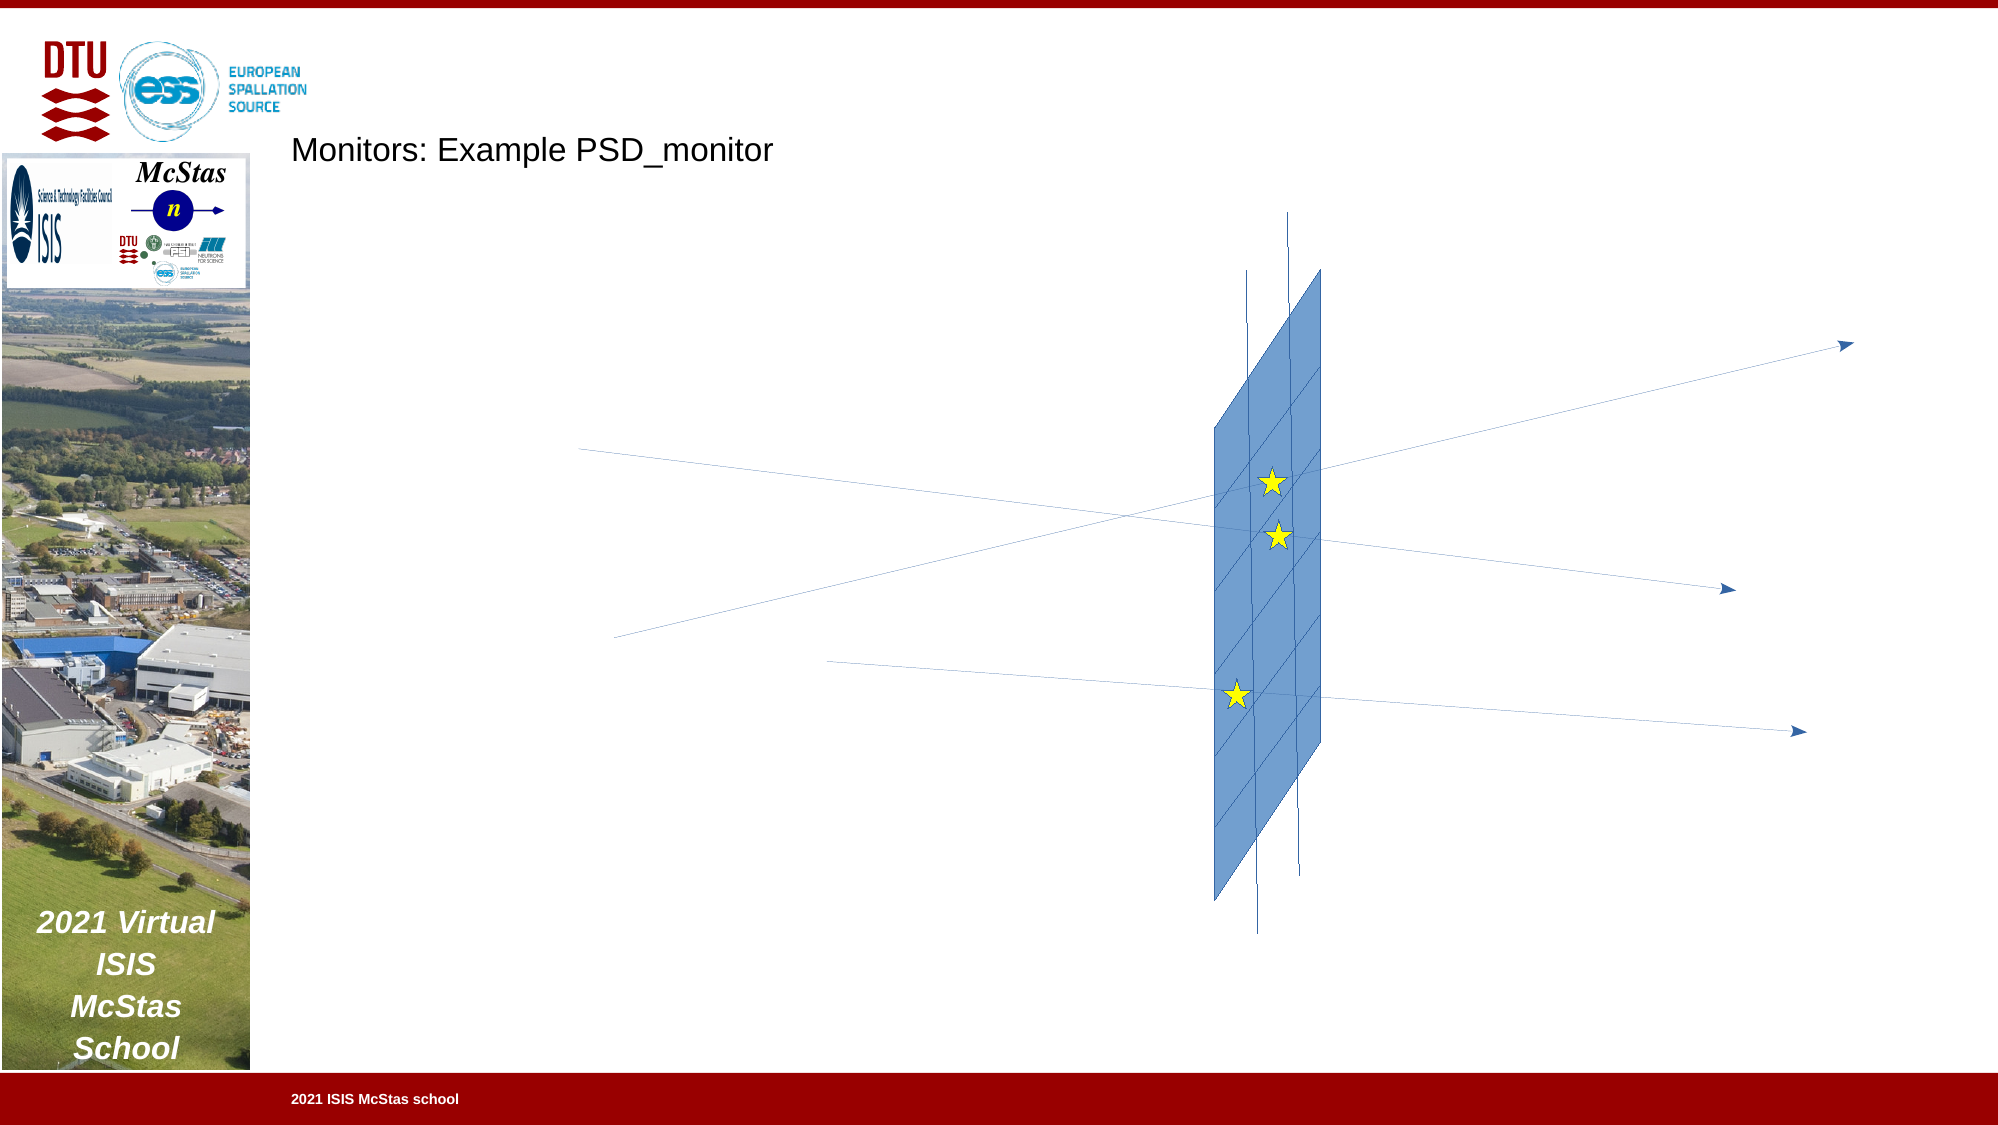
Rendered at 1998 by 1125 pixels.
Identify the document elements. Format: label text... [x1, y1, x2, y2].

picture [2, 153, 250, 1070]
title Monitors: Example PSD_monitor [291, 69, 1819, 230]
text_box [1214, 269, 1321, 901]
picture [119, 41, 307, 142]
